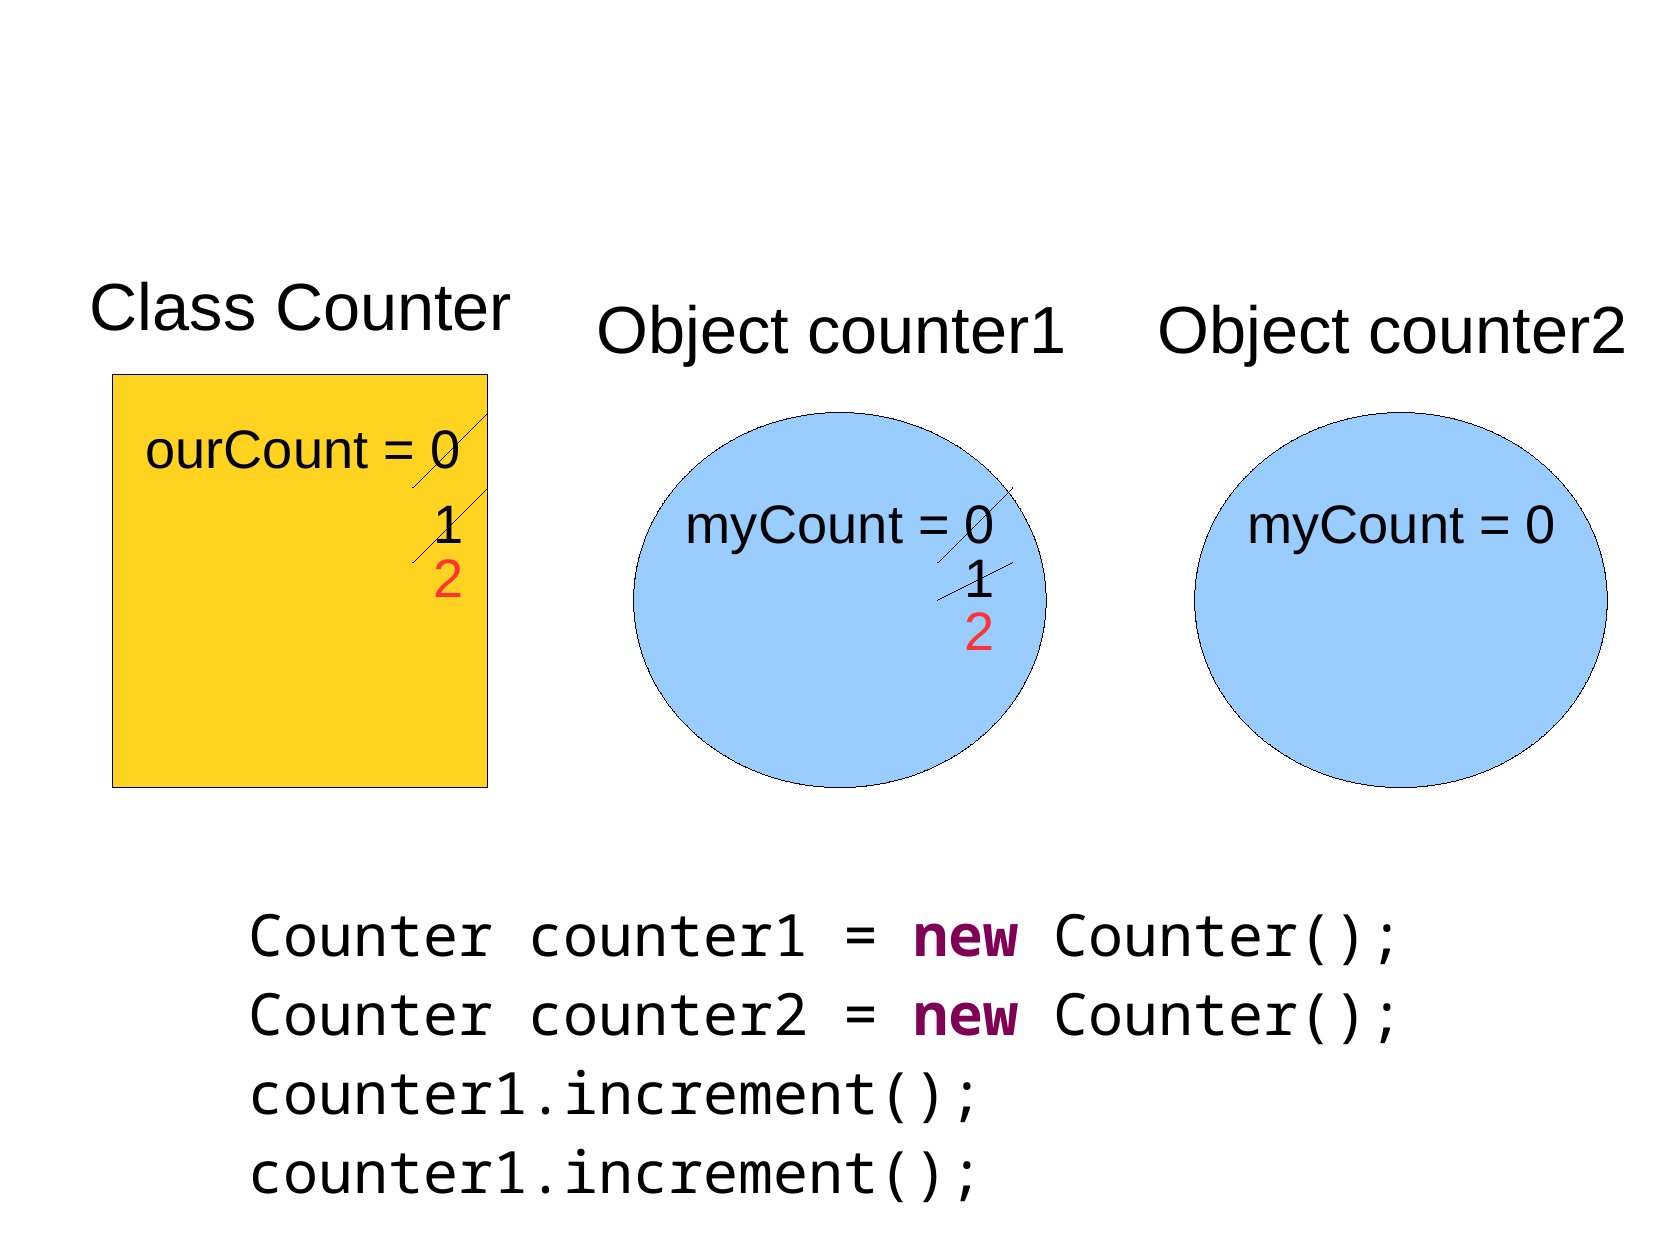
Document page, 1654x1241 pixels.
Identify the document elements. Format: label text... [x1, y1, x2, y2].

text_box [1194, 492, 1608, 788]
text_box 2 [949, 593, 1010, 670]
text_box myCount = 0 [671, 487, 1011, 563]
text_box [112, 374, 488, 788]
text_box Object counter1 [581, 285, 1084, 376]
text_box 1 [949, 540, 1010, 593]
text_box 2 [418, 540, 479, 617]
text_box 1 [418, 487, 479, 540]
text_box Object counter2 [1142, 285, 1645, 376]
text_box [675, 412, 1005, 487]
text_box ourCount = 0 [130, 412, 488, 488]
text_box Class Counter [75, 262, 529, 353]
text_box [633, 492, 1047, 788]
text_box [1236, 412, 1566, 487]
text_box myCount = 0 [1232, 487, 1572, 563]
text_box Counter counter1 = new Counter(); Counter counter2 = new Counter(); counter1.increment(); counter1.increment(); [233, 886, 1420, 1241]
